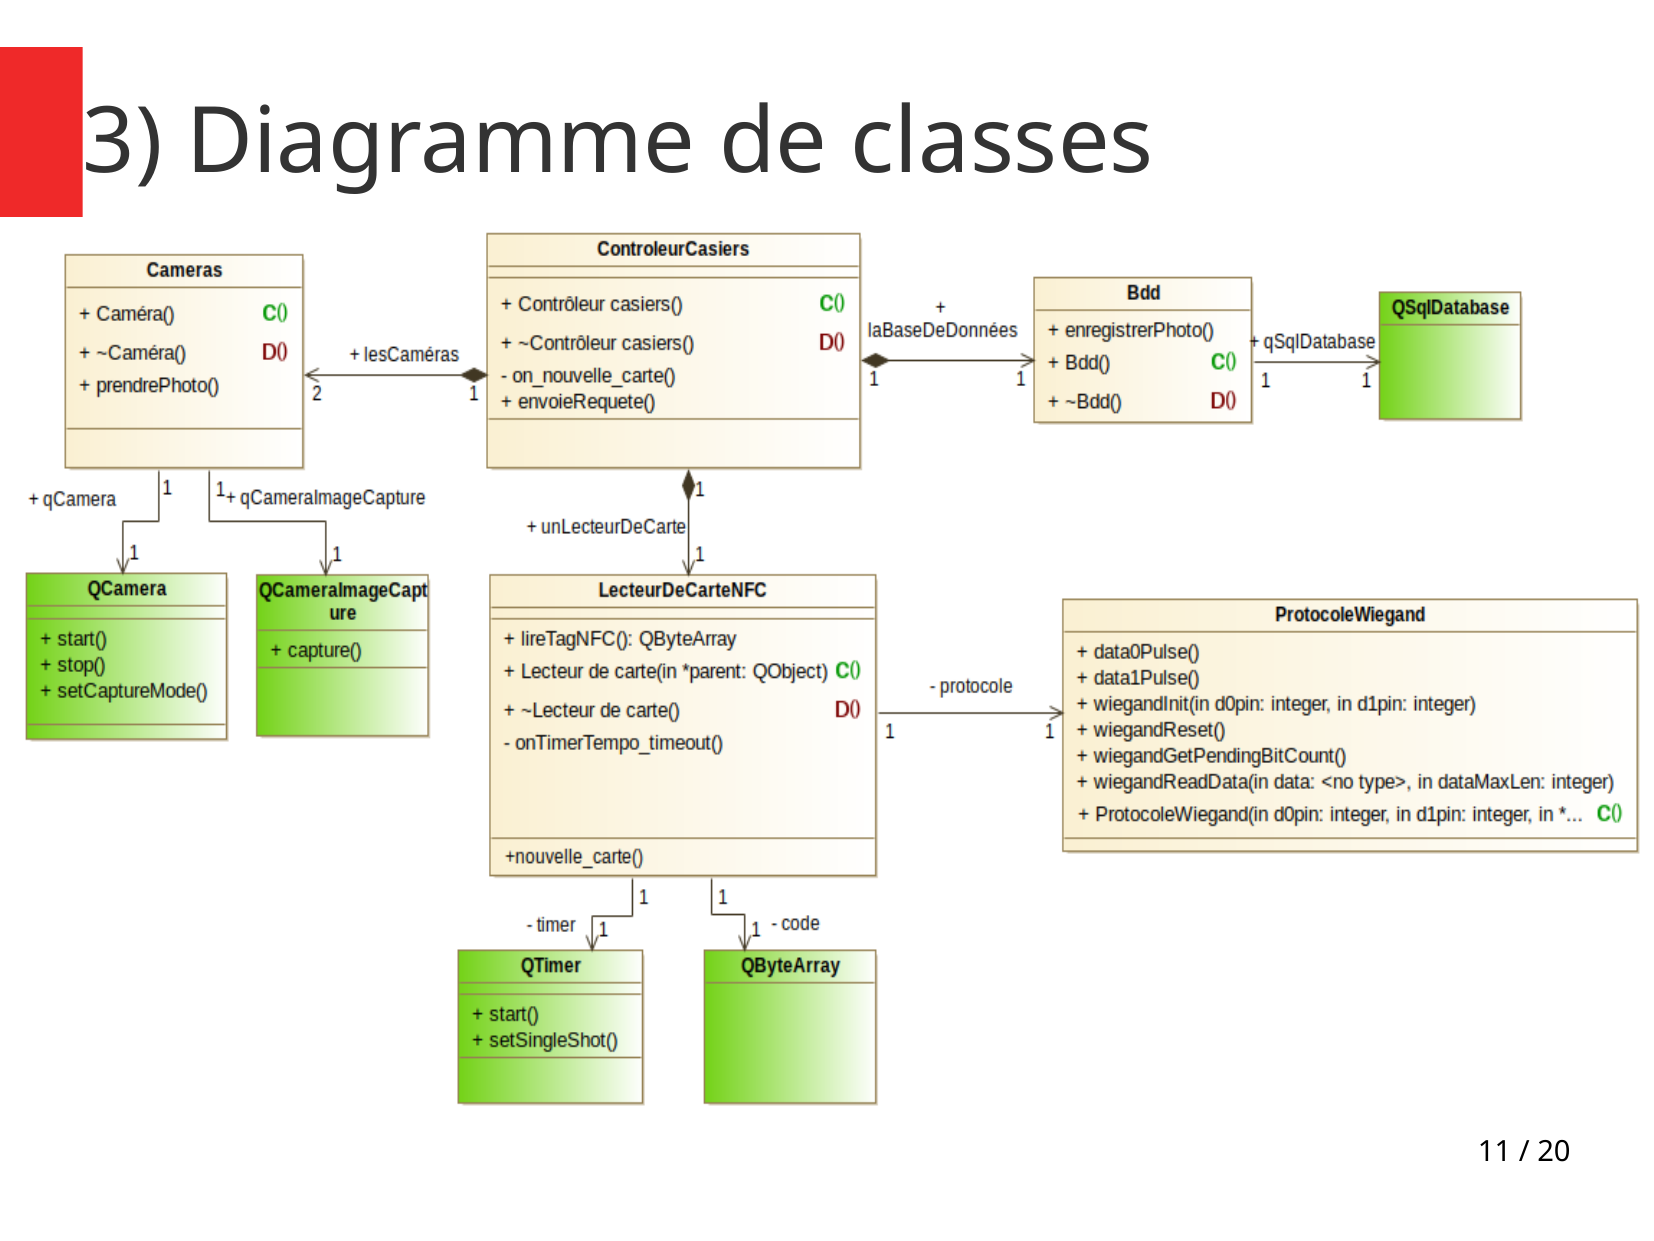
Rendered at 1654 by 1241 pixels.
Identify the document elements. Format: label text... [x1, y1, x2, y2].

title 3) Diagramme de classes [82, 49, 1642, 217]
picture [0, 217, 1654, 1123]
